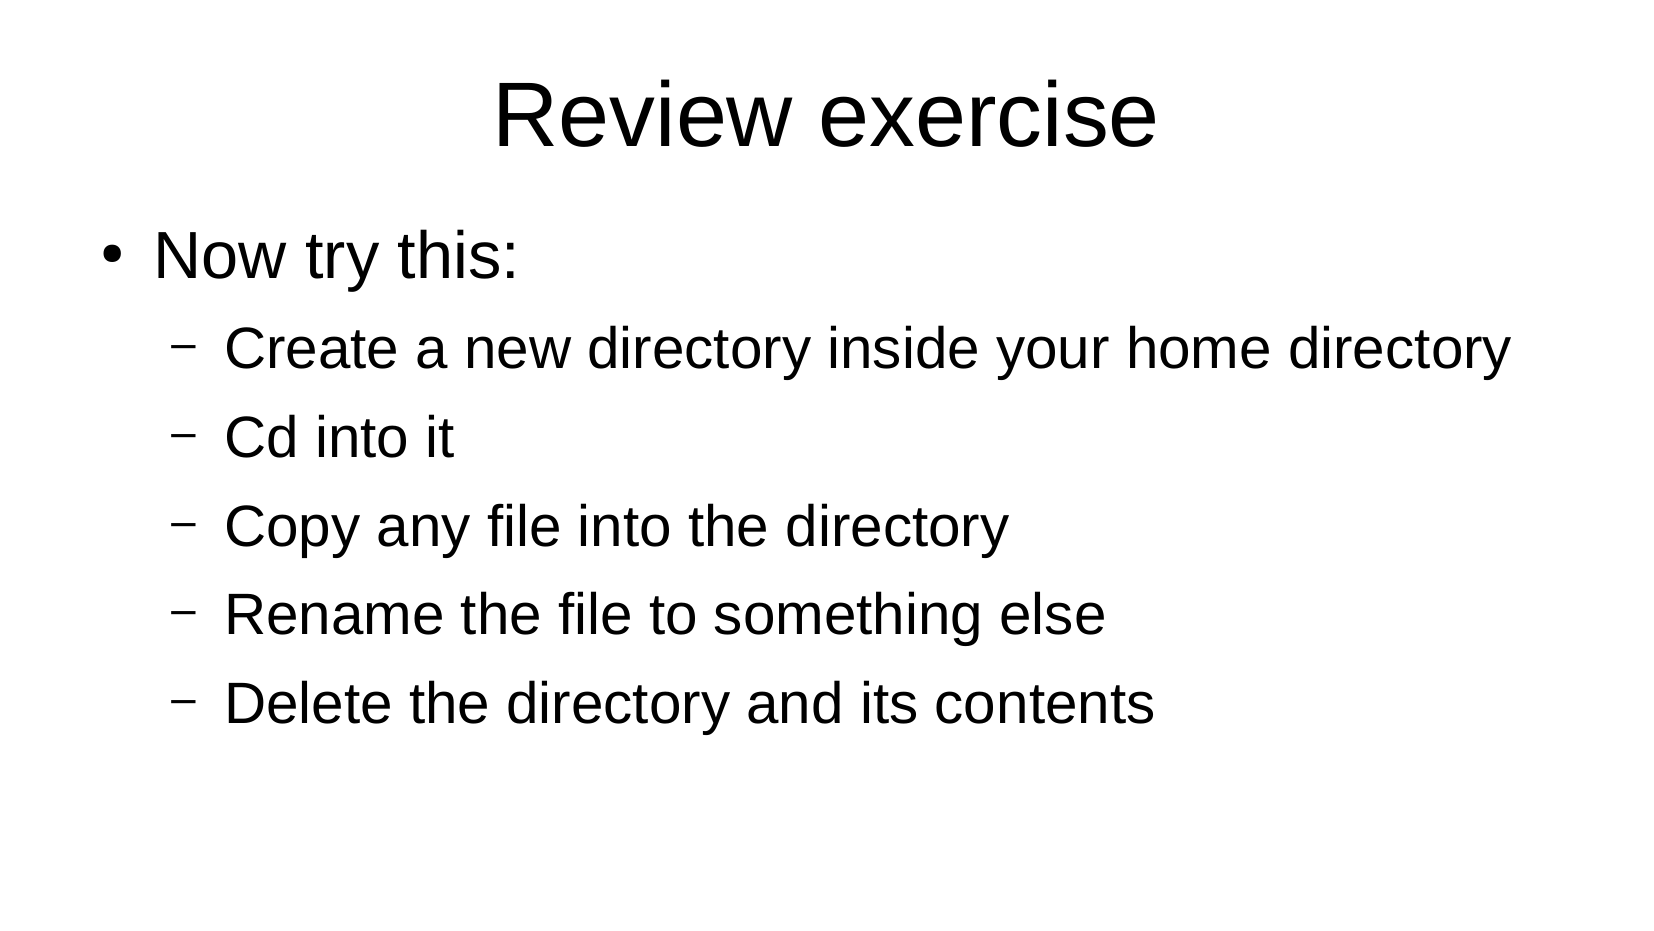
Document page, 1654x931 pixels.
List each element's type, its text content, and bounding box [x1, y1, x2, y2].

title Review exercise [82, 37, 1571, 193]
list Now try this: Create a new directory inside your home directory Cd into it Copy any file into the directory Rename the file to something else Delete the directory and its contents [82, 217, 1571, 758]
